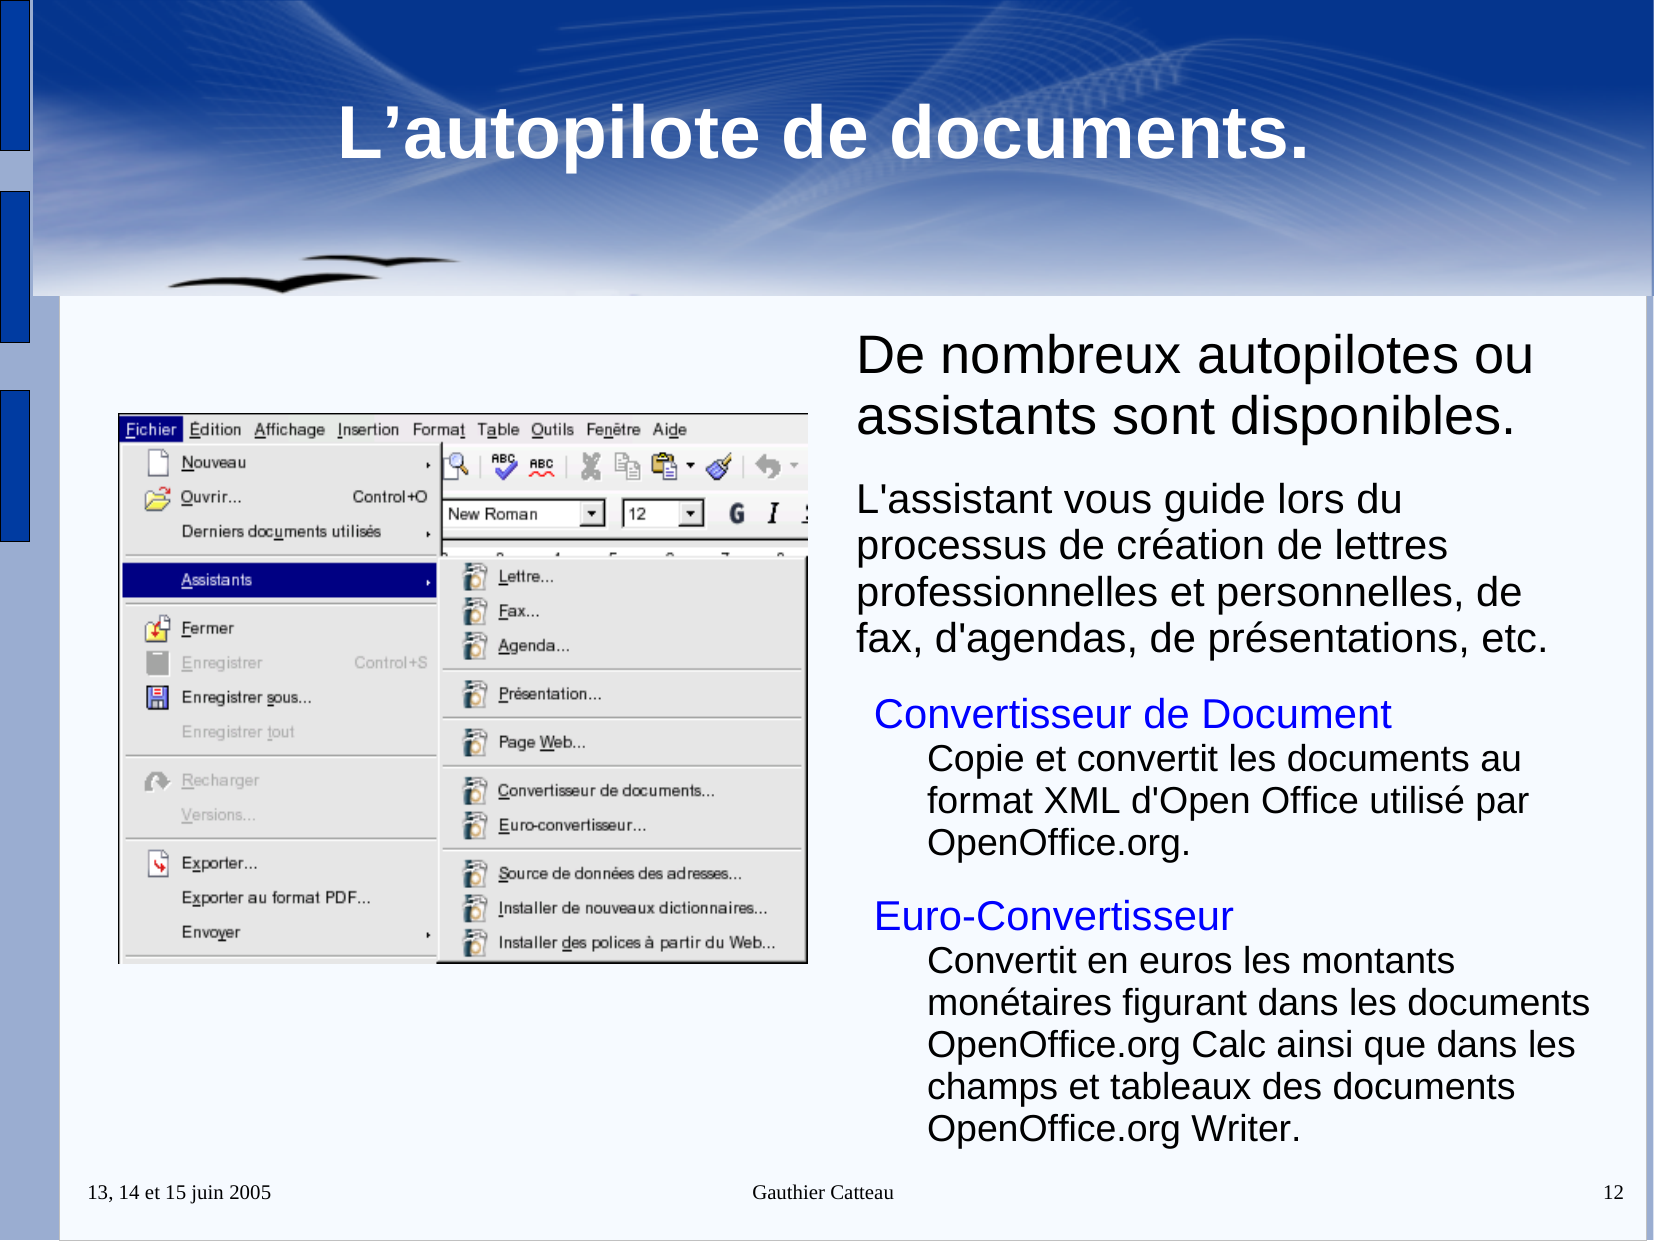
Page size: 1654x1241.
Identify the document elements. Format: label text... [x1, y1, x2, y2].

title L’autopilote de documents. [118, 29, 1531, 237]
list De nombreux autopilotes ou assistants sont disponibles. L'assistant vous guide lors du processus de création de lettres professionnelles et personnelles, de fax, d'agendas, de présentations, etc. Convertisseur de Document Copie et convertit les documents au format XML d'Open Office utilisé par OpenOffice.org. Euro-Convertisseur Convertit en euros les montants monétaires figurant dans les documents OpenOffice.org Calc ainsi que dans les champs et tableaux des documents OpenOffice.org Writer. [856, 324, 1595, 1152]
picture [33, 0, 1654, 296]
picture [118, 413, 808, 964]
